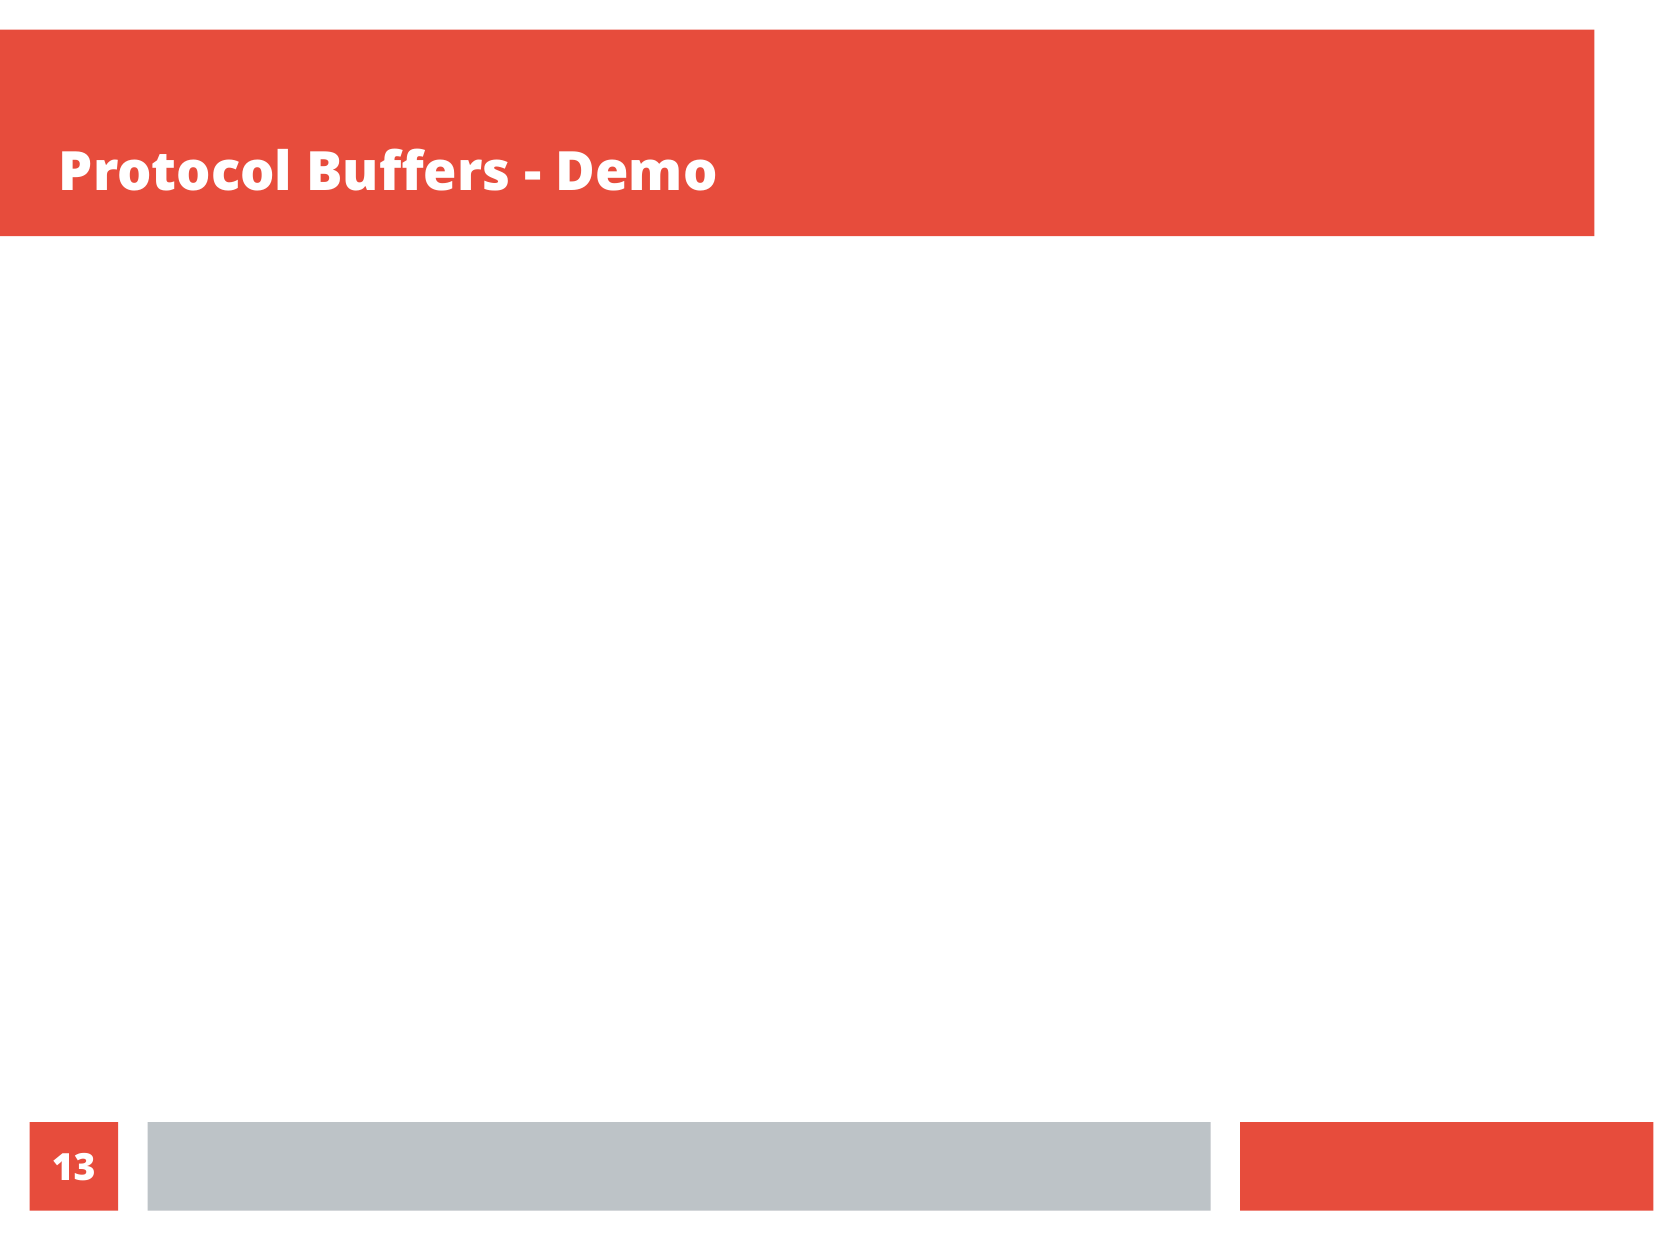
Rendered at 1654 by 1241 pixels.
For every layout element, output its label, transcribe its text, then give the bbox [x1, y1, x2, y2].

title Protocol Buffers - Demo [59, 59, 1595, 207]
